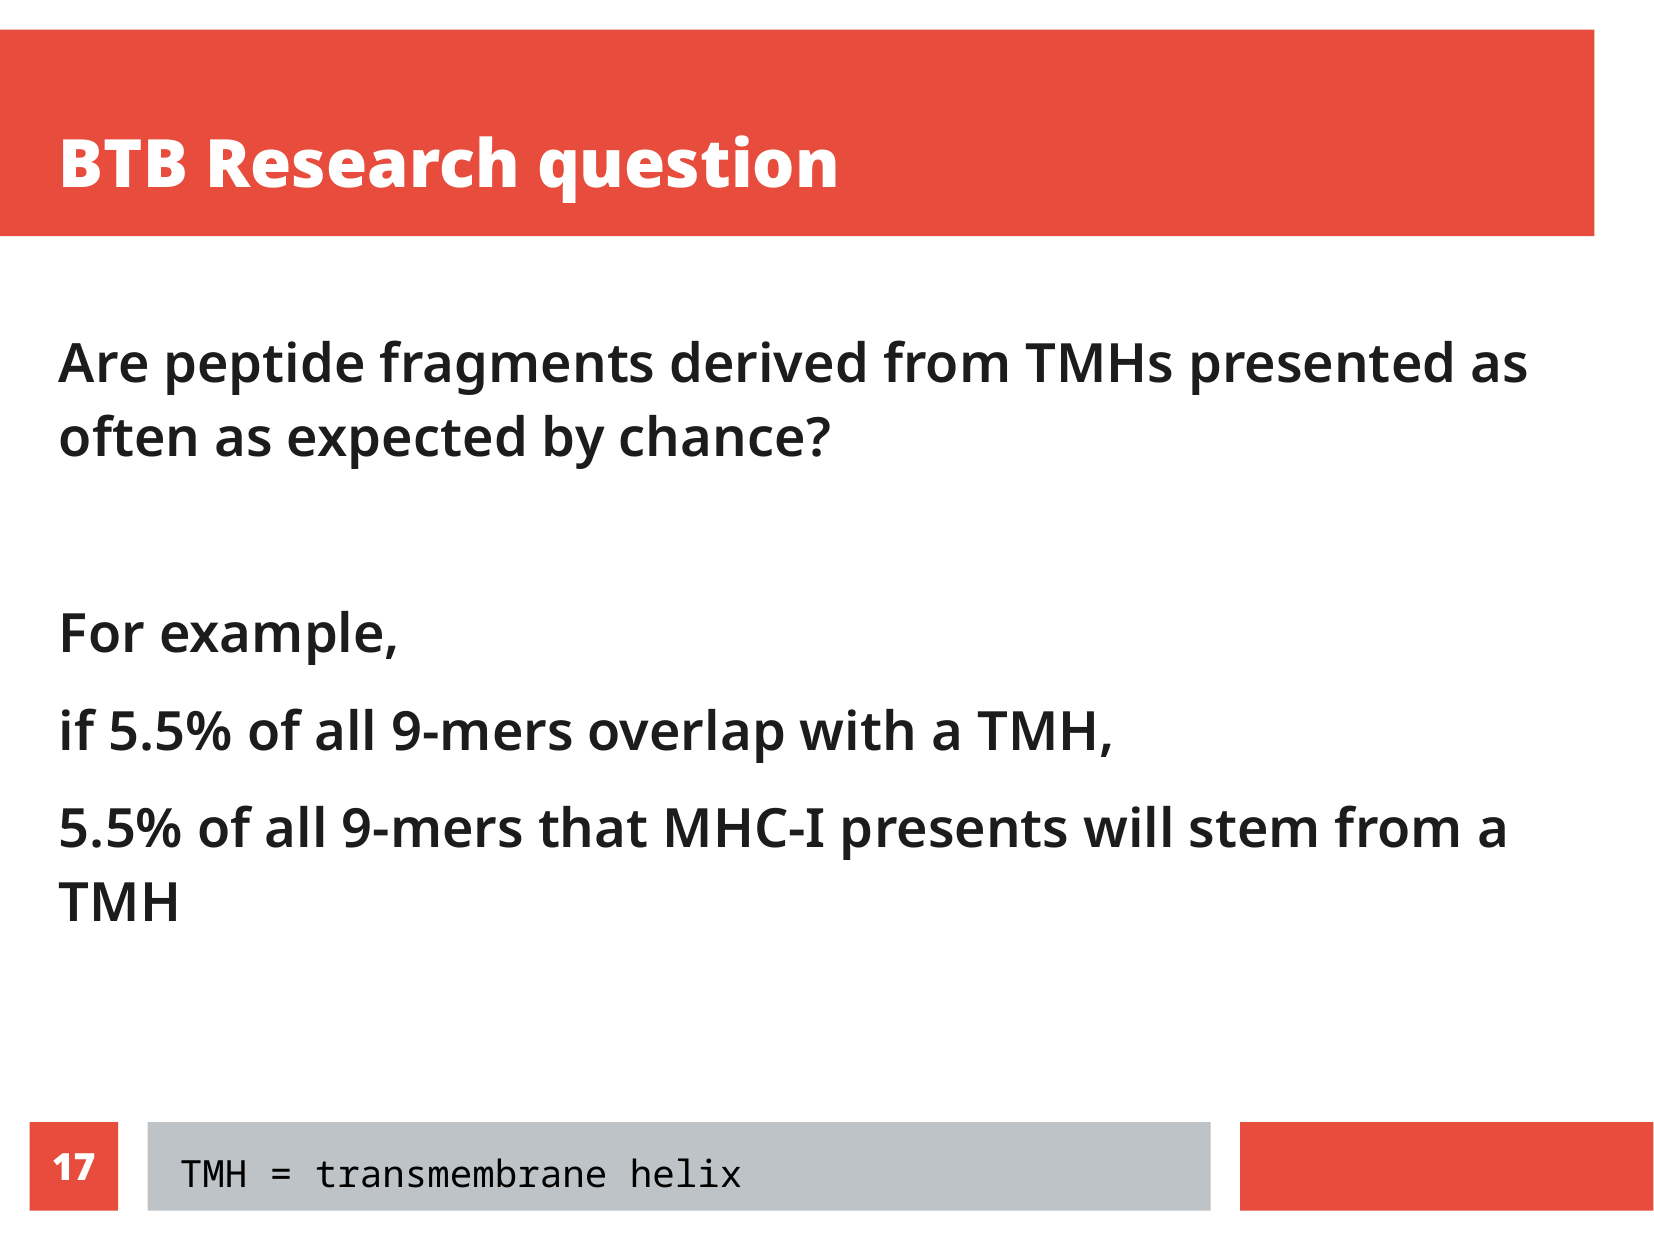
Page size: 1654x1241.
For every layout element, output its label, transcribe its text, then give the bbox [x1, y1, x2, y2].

title BTB Research question [59, 59, 1595, 207]
text_box TMH = transmembrane helix [165, 1140, 738, 1199]
list Are peptide fragments derived from TMHs presented as often as expected by chance? For example, if 5.5% of all 9-mers overlap with a TMH, 5.5% of all 9-mers that MHC-I presents will stem from a TMH [59, 324, 1565, 1093]
